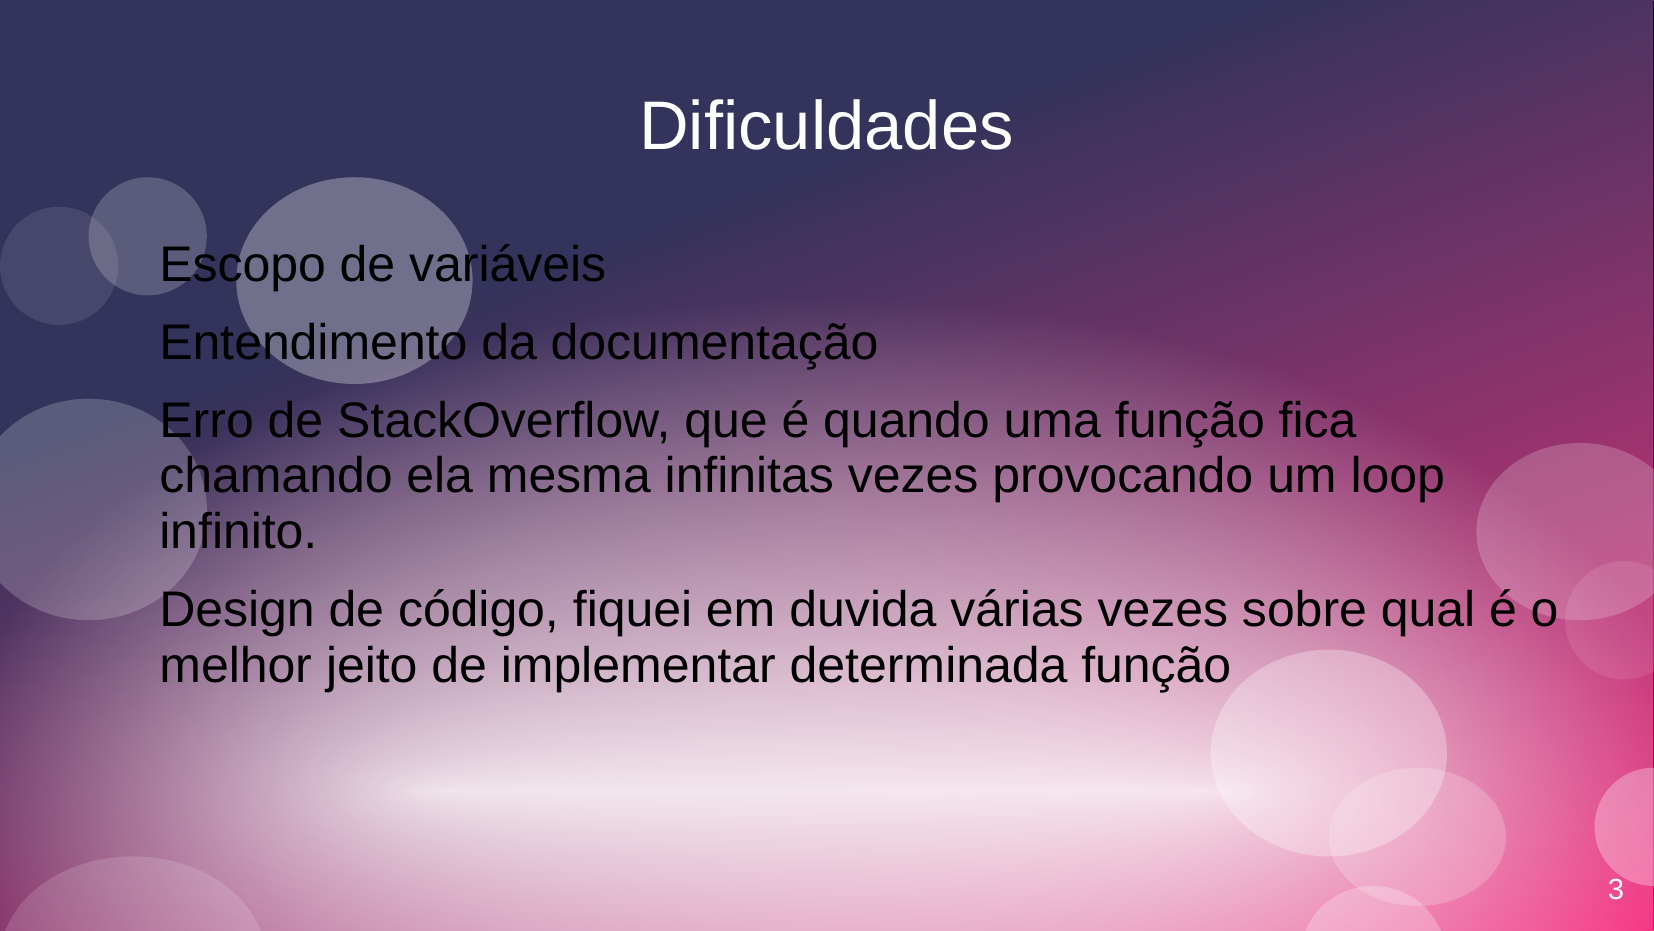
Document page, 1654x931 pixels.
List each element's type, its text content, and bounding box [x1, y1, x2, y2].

title Dificuldades [88, 44, 1565, 207]
list Escopo de variáveis Entendimento da documentação Erro de StackOverflow, que é quando uma função fica chamando ela mesma infinitas vezes provocando um loop infinito. Design de código, fiquei em duvida várias vezes sobre qual é o melhor jeito de implementar determinada função [88, 236, 1565, 827]
